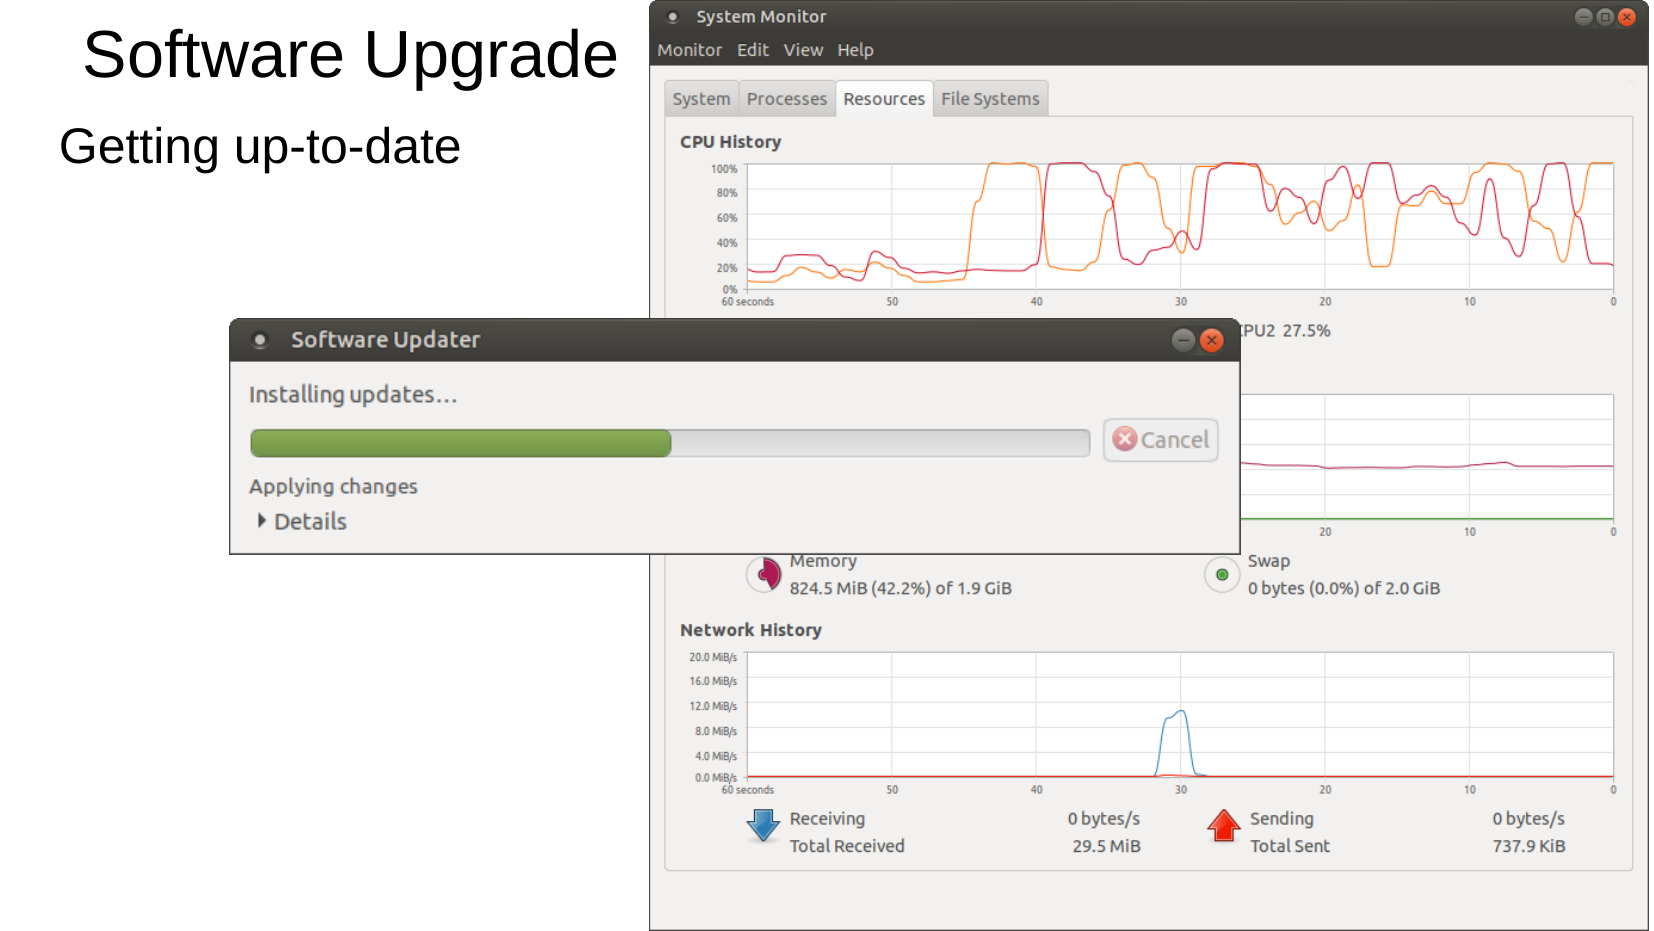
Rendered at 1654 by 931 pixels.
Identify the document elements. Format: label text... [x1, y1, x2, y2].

title Software Upgrade [82, 16, 649, 91]
picture [229, 0, 1649, 931]
subtitle Getting up-to-date [59, 91, 649, 201]
